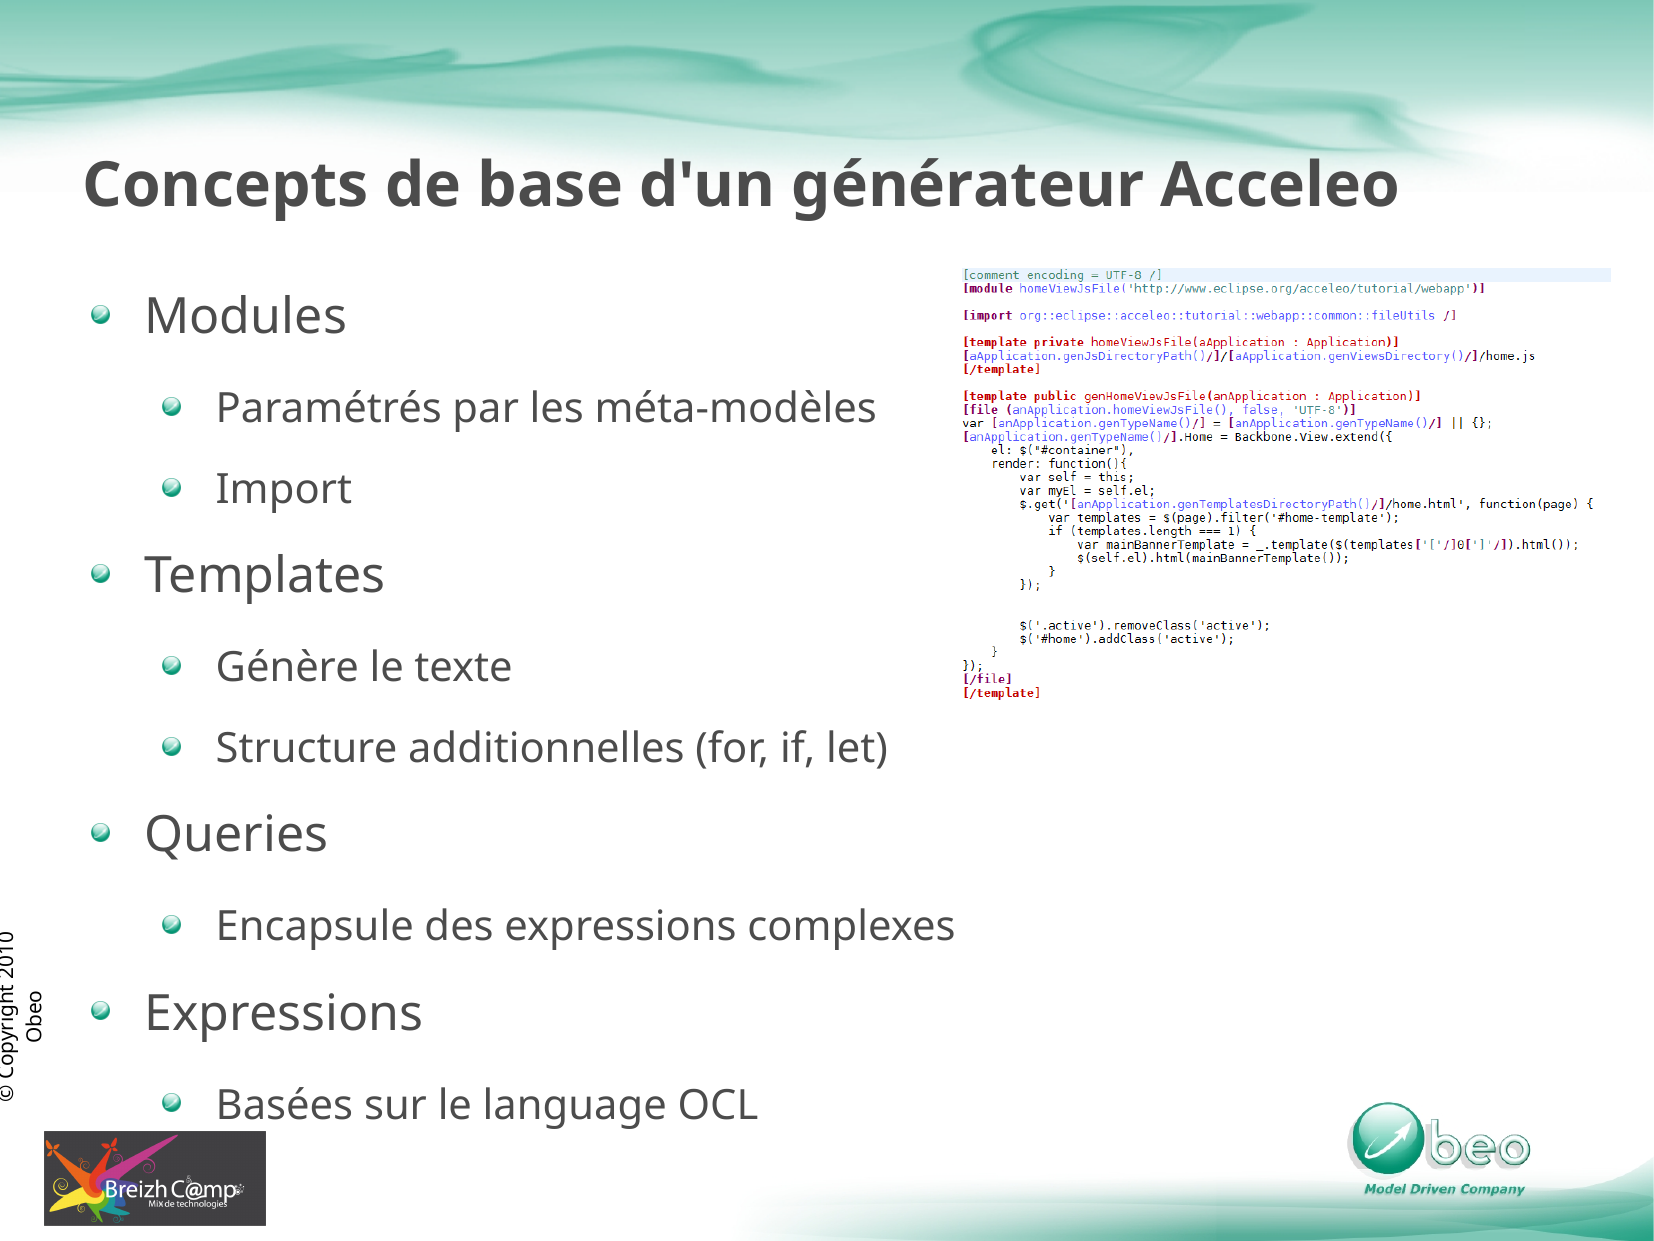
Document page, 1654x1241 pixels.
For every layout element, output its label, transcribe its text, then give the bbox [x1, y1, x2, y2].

picture [0, 0, 1654, 192]
title Concepts de base d'un générateur Acceleo [82, 78, 1571, 280]
picture [960, 266, 1611, 709]
picture [0, 1100, 1654, 1241]
list Modules Paramétrés par les méta-modèles Import Templates Génère le texte Structure additionnelles (for, if, let) Queries Encapsule des expressions complexes Expressions Basées sur le language OCL [73, 280, 1595, 1133]
